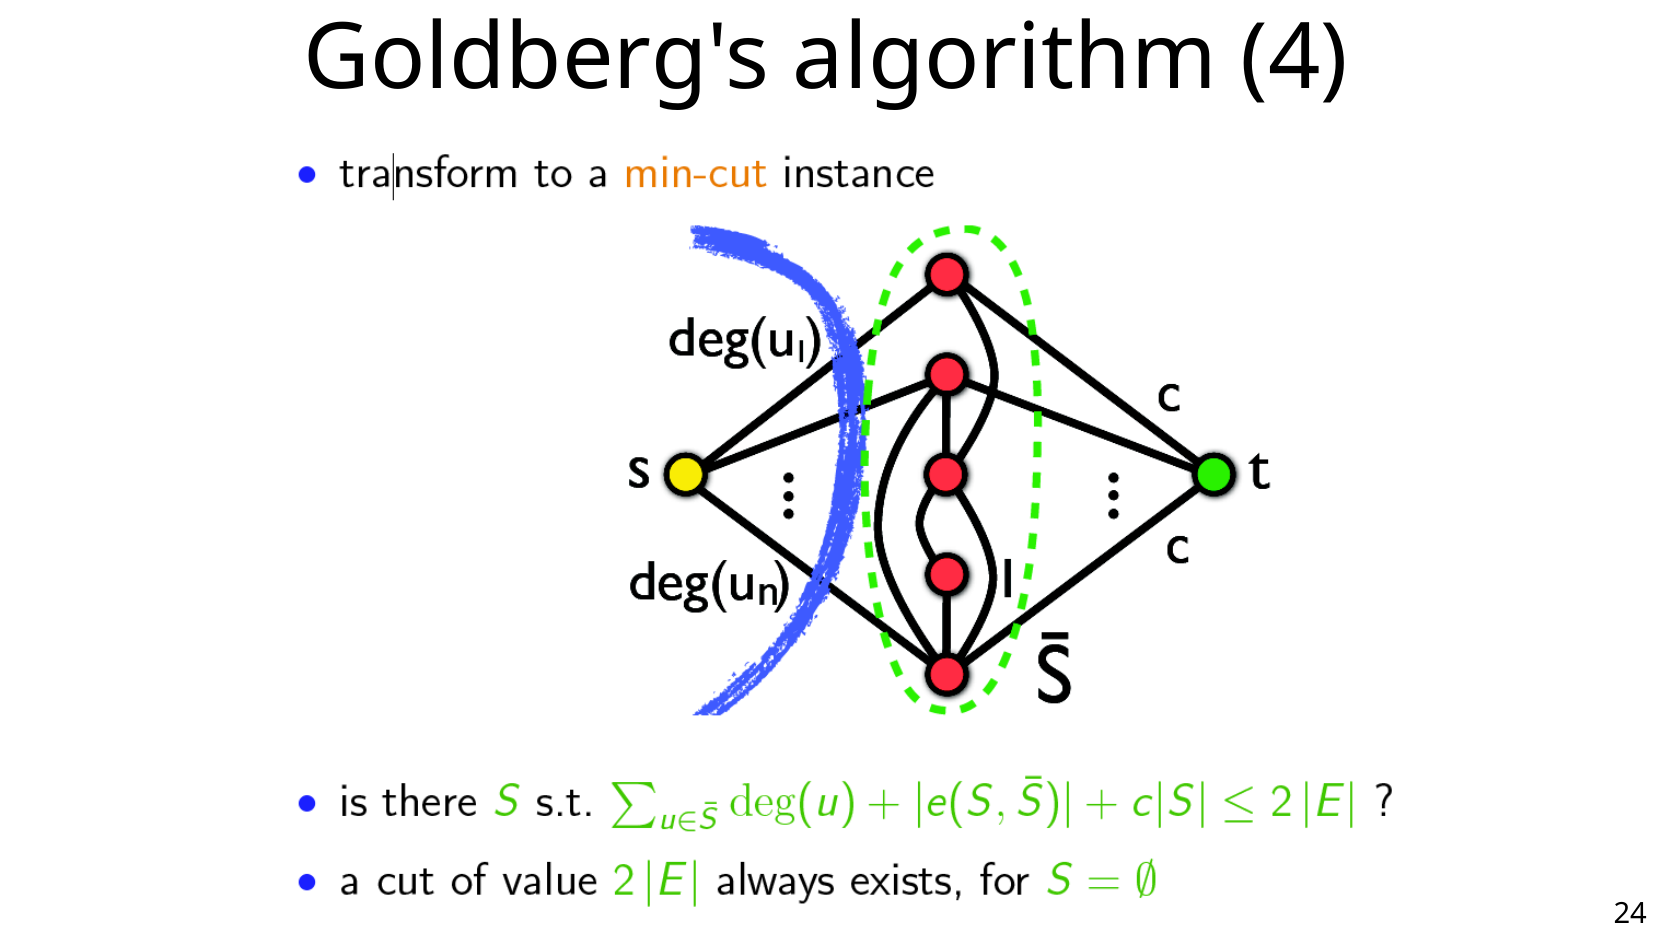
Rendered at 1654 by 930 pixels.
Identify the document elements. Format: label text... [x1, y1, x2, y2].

picture [267, 127, 1452, 921]
title Goldberg's algorithm (4) [82, 1, 1571, 105]
